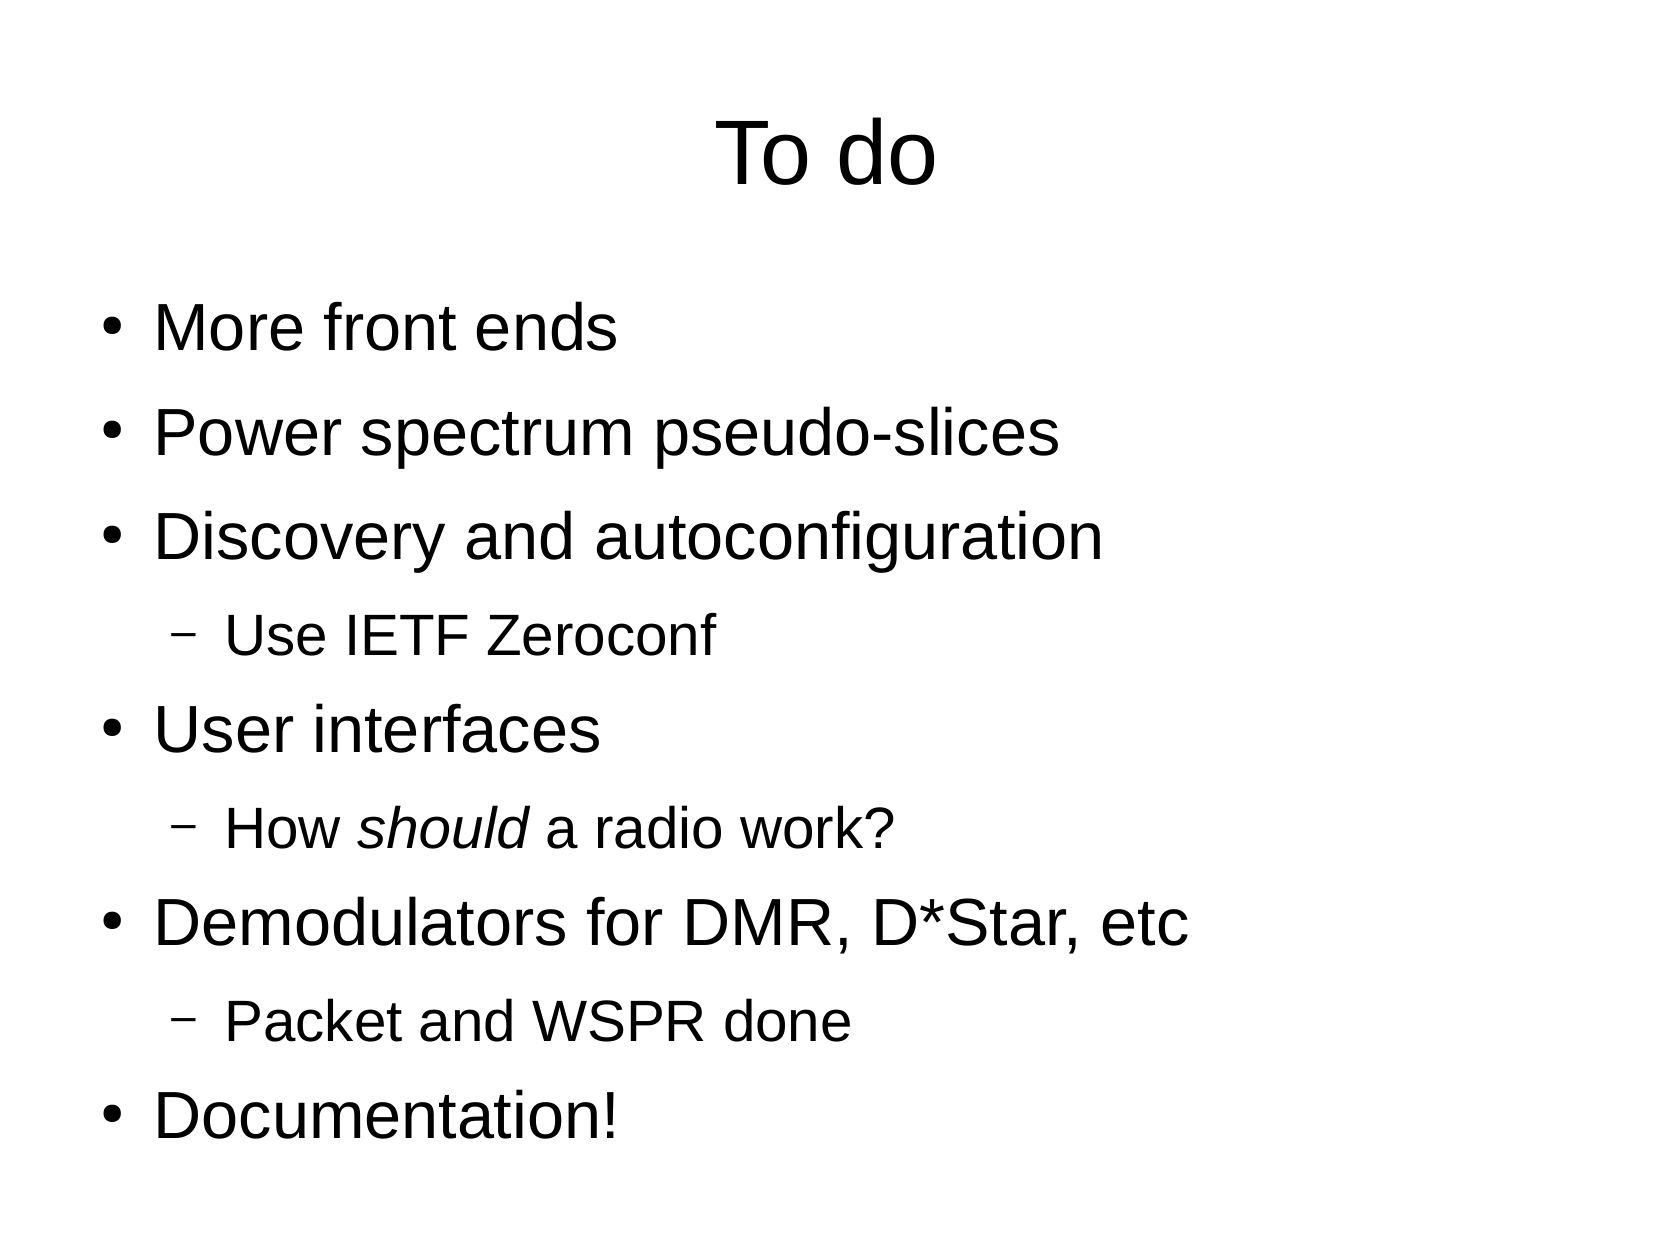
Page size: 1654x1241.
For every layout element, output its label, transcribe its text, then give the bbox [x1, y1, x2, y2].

title To do [82, 49, 1571, 257]
list More front ends Power spectrum pseudo-slices Discovery and autoconfiguration Use IETF Zeroconf User interfaces How should a radio work? Demodulators for DMR, D*Star, etc Packet and WSPR done Documentation! [82, 290, 1571, 1151]
